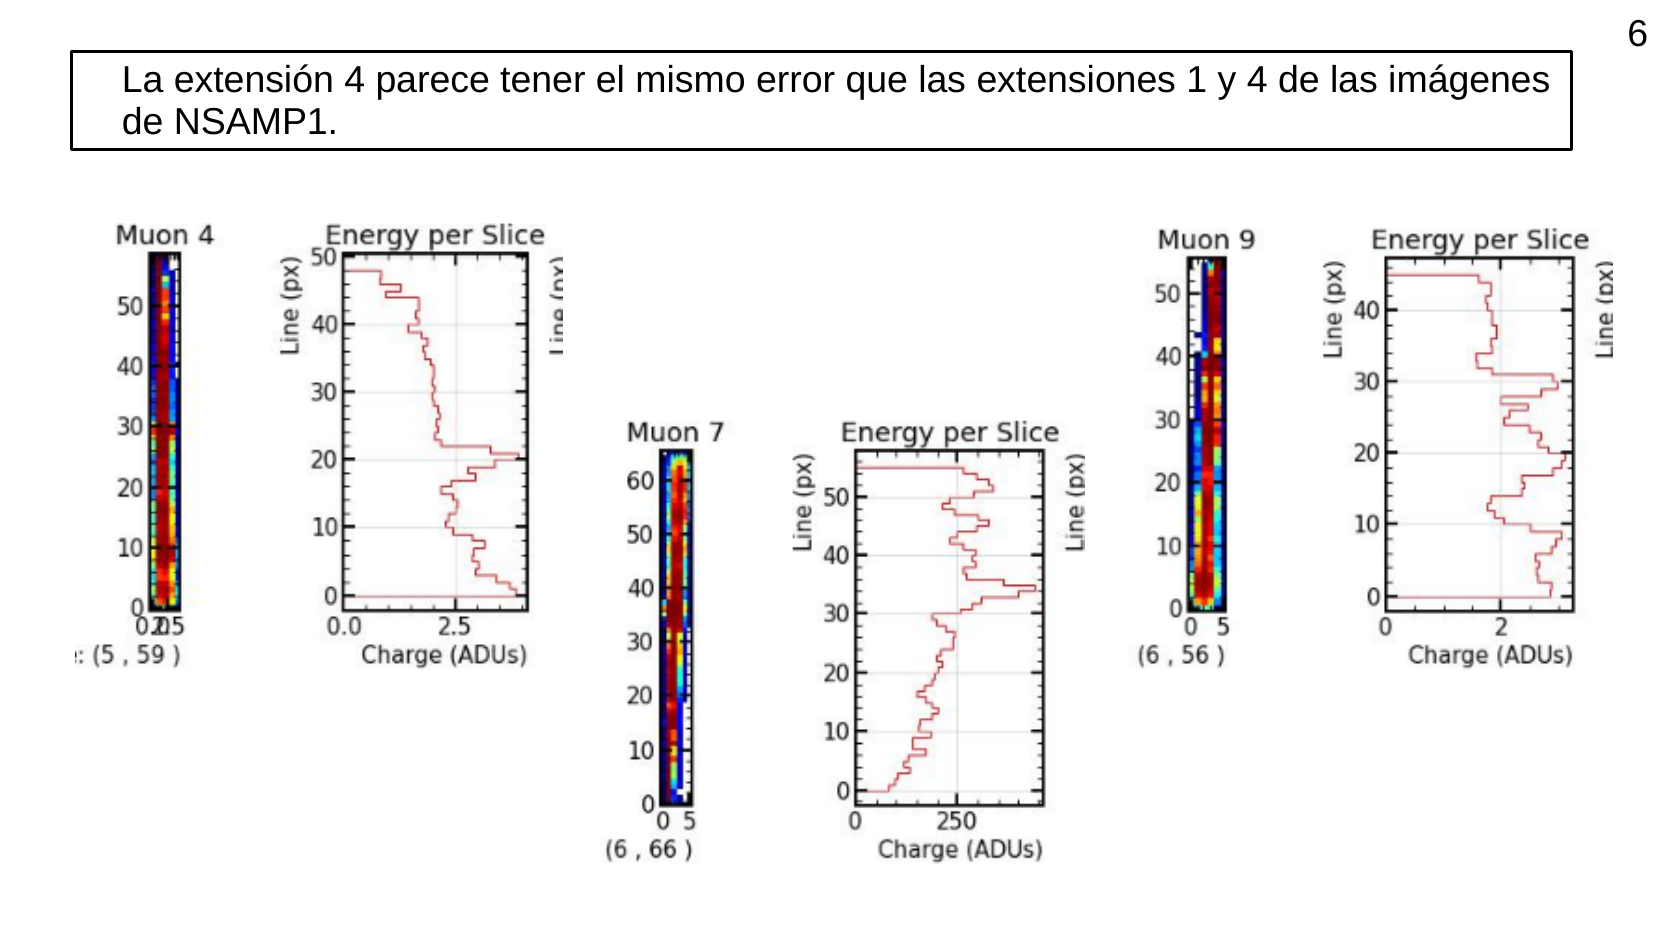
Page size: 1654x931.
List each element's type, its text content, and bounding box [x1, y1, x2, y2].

text_box La extensión 4 parece tener el mismo error que las extensiones 1 y 4 de las imágenes de NSAMP1. [71, 51, 1572, 150]
picture [75, 209, 563, 676]
picture [600, 412, 1085, 875]
text_box <number> [1612, 4, 1654, 76]
picture [1129, 214, 1613, 676]
